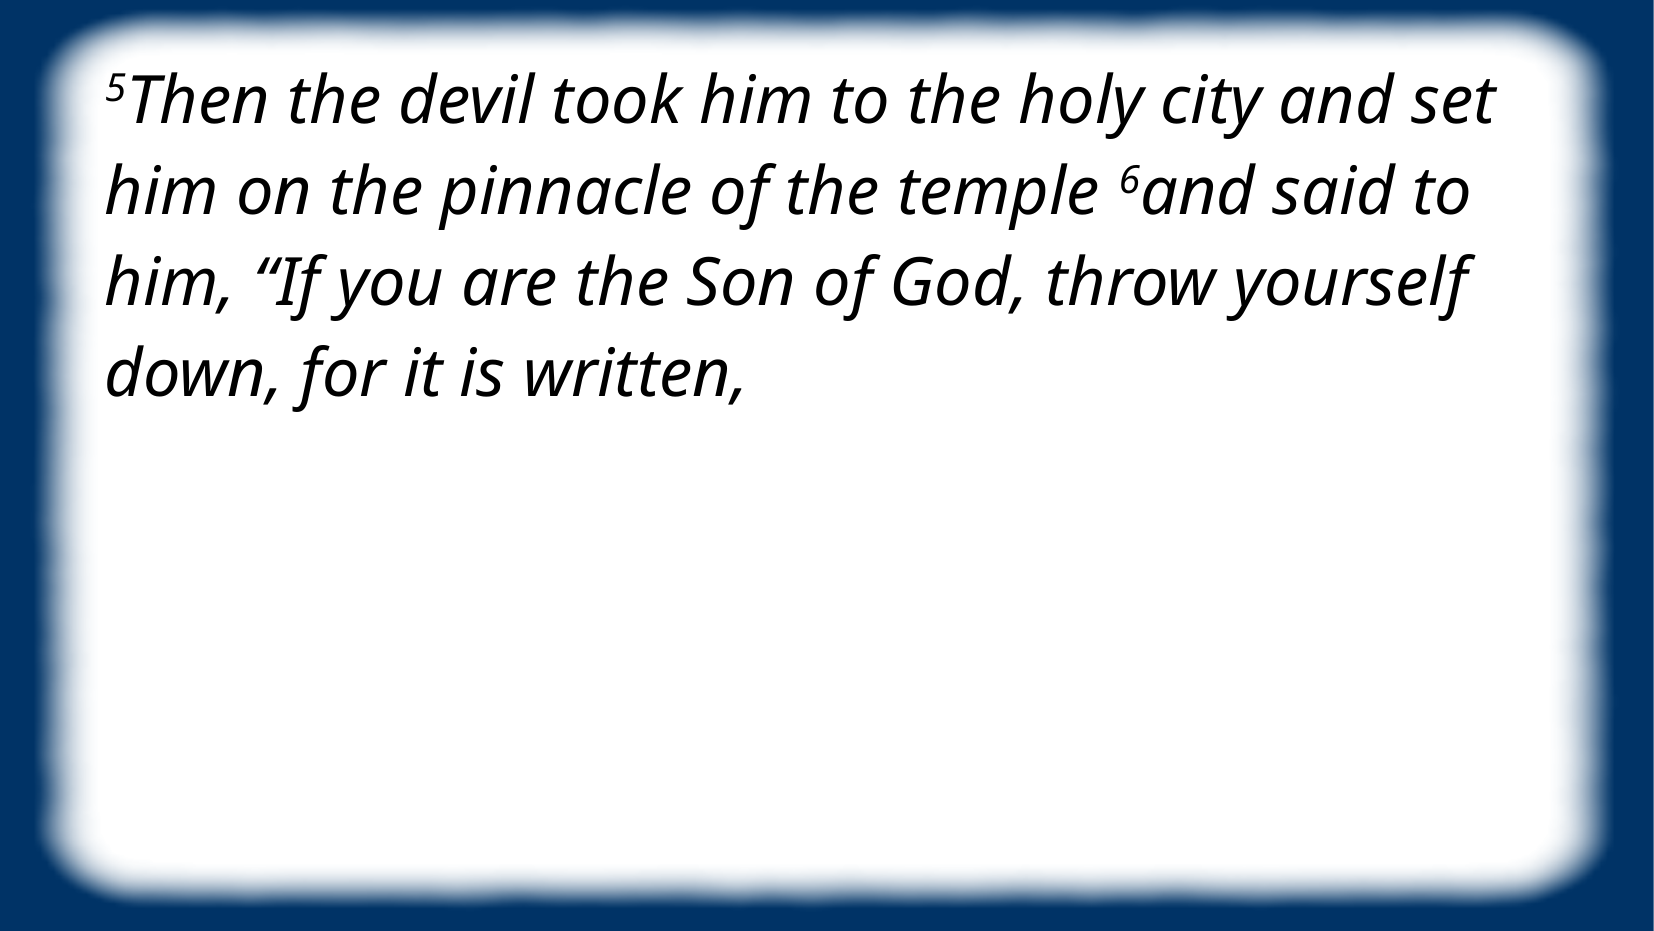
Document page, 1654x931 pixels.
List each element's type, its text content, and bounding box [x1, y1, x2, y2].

text_box 5Then the devil took him to the holy city and set him on the pinnacle of the temple 6and said to him, “If you are the Son of God, throw yourself down, for it is written, [90, 45, 1546, 415]
picture [0, 0, 1654, 931]
